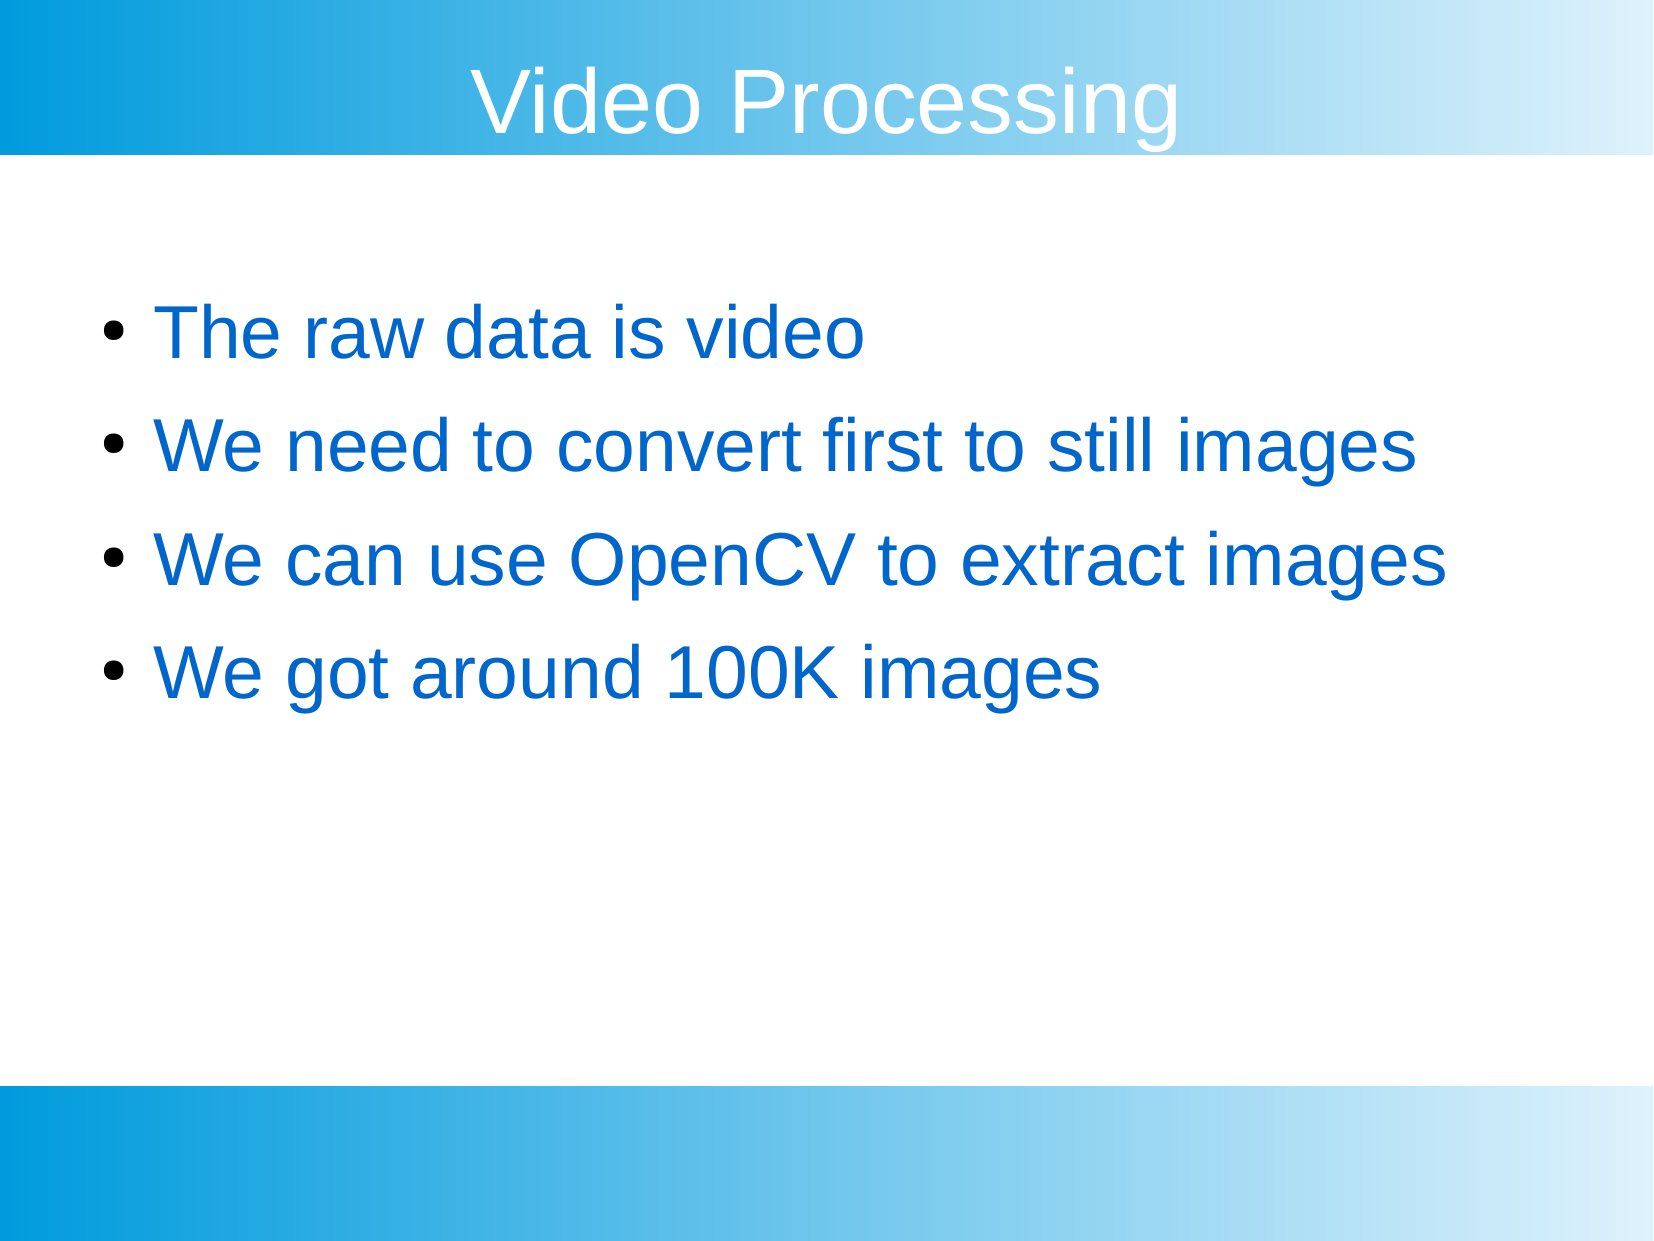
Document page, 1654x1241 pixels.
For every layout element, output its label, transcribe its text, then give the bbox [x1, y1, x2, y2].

list The raw data is video We need to convert first to still images We can use OpenCV to extract images We got around 100K images [82, 290, 1571, 1010]
title Video Processing [82, 49, 1571, 155]
